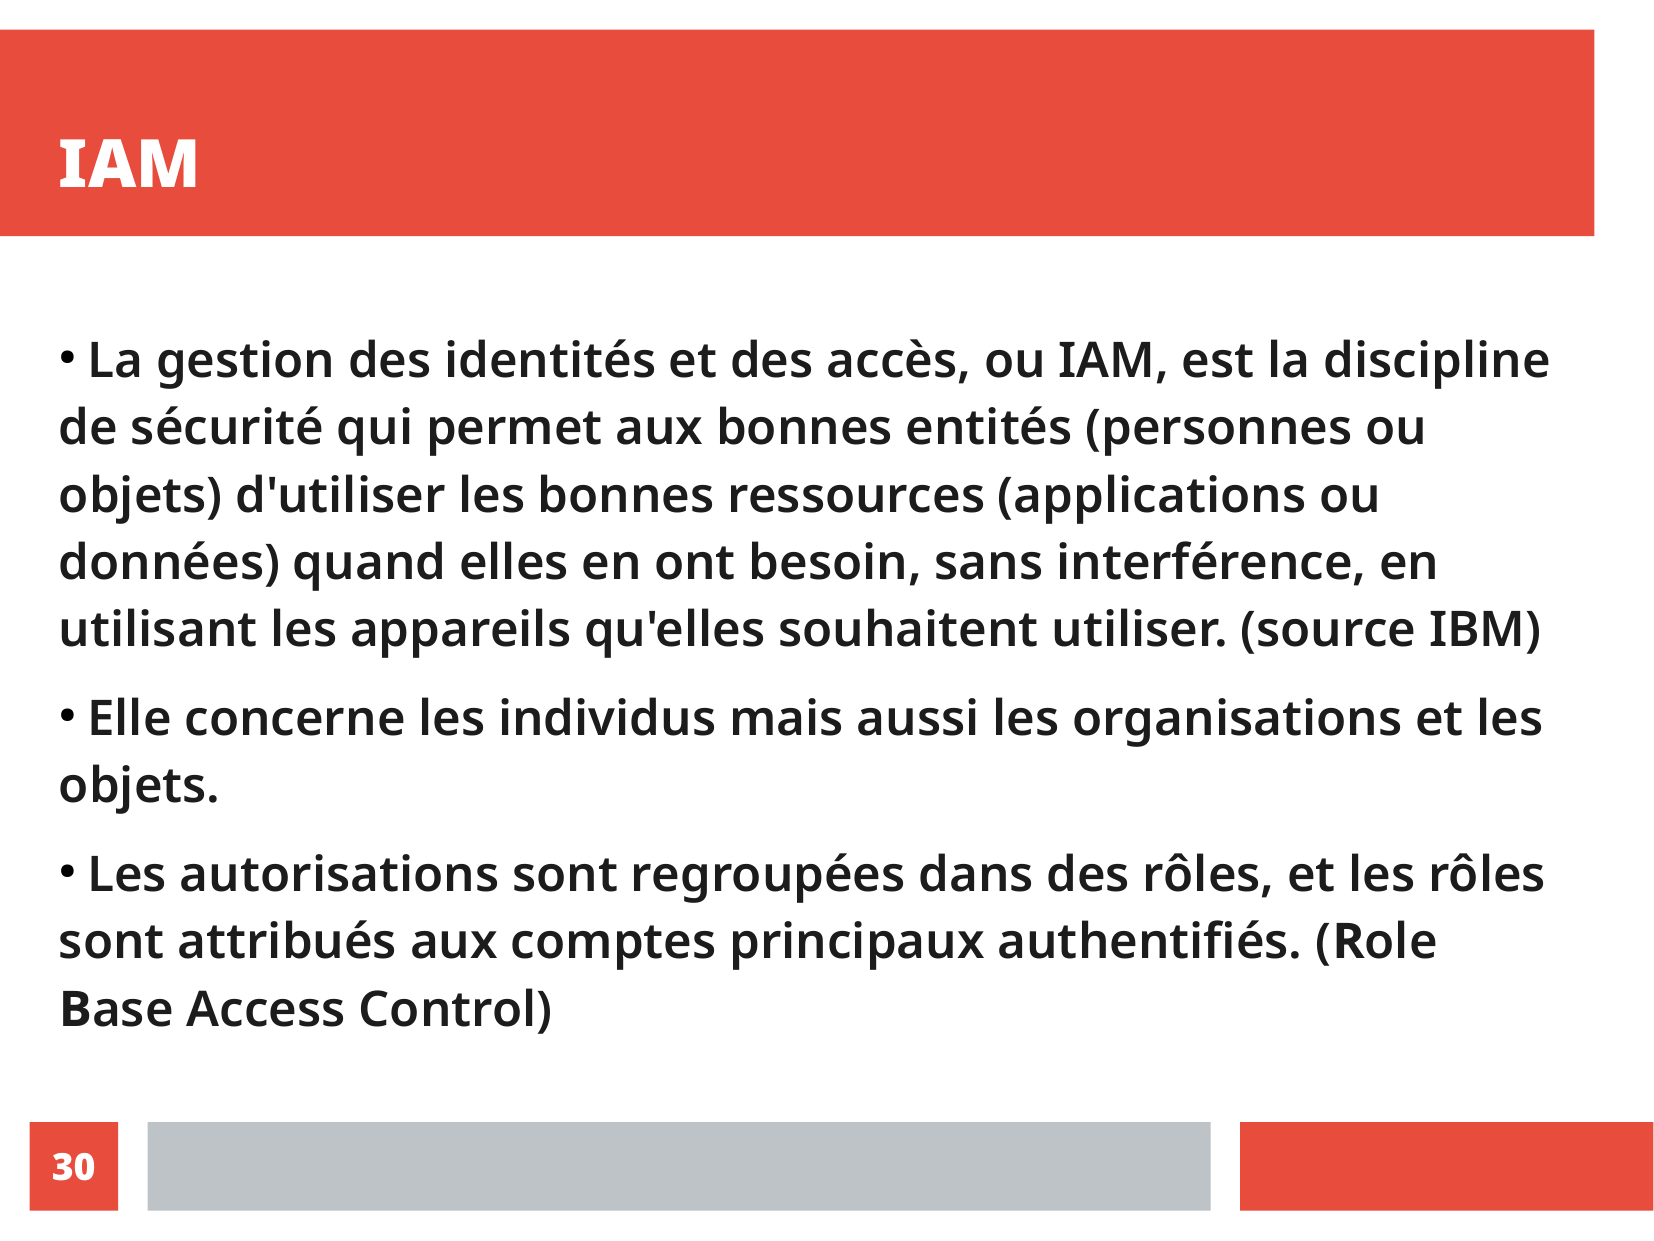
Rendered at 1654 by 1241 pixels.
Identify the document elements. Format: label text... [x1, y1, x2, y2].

list La gestion des identités et des accès, ou IAM, est la discipline de sécurité qui permet aux bonnes entités (personnes ou objets) d'utiliser les bonnes ressources (applications ou données) quand elles en ont besoin, sans interférence, en utilisant les appareils qu'elles souhaitent utiliser. (source IBM) Elle concerne les individus mais aussi les organisations et les objets. Les autorisations sont regroupées dans des rôles, et les rôles sont attribués aux comptes principaux authentifiés. (Role Base Access Control) [59, 324, 1565, 1093]
title IAM [59, 59, 1595, 207]
